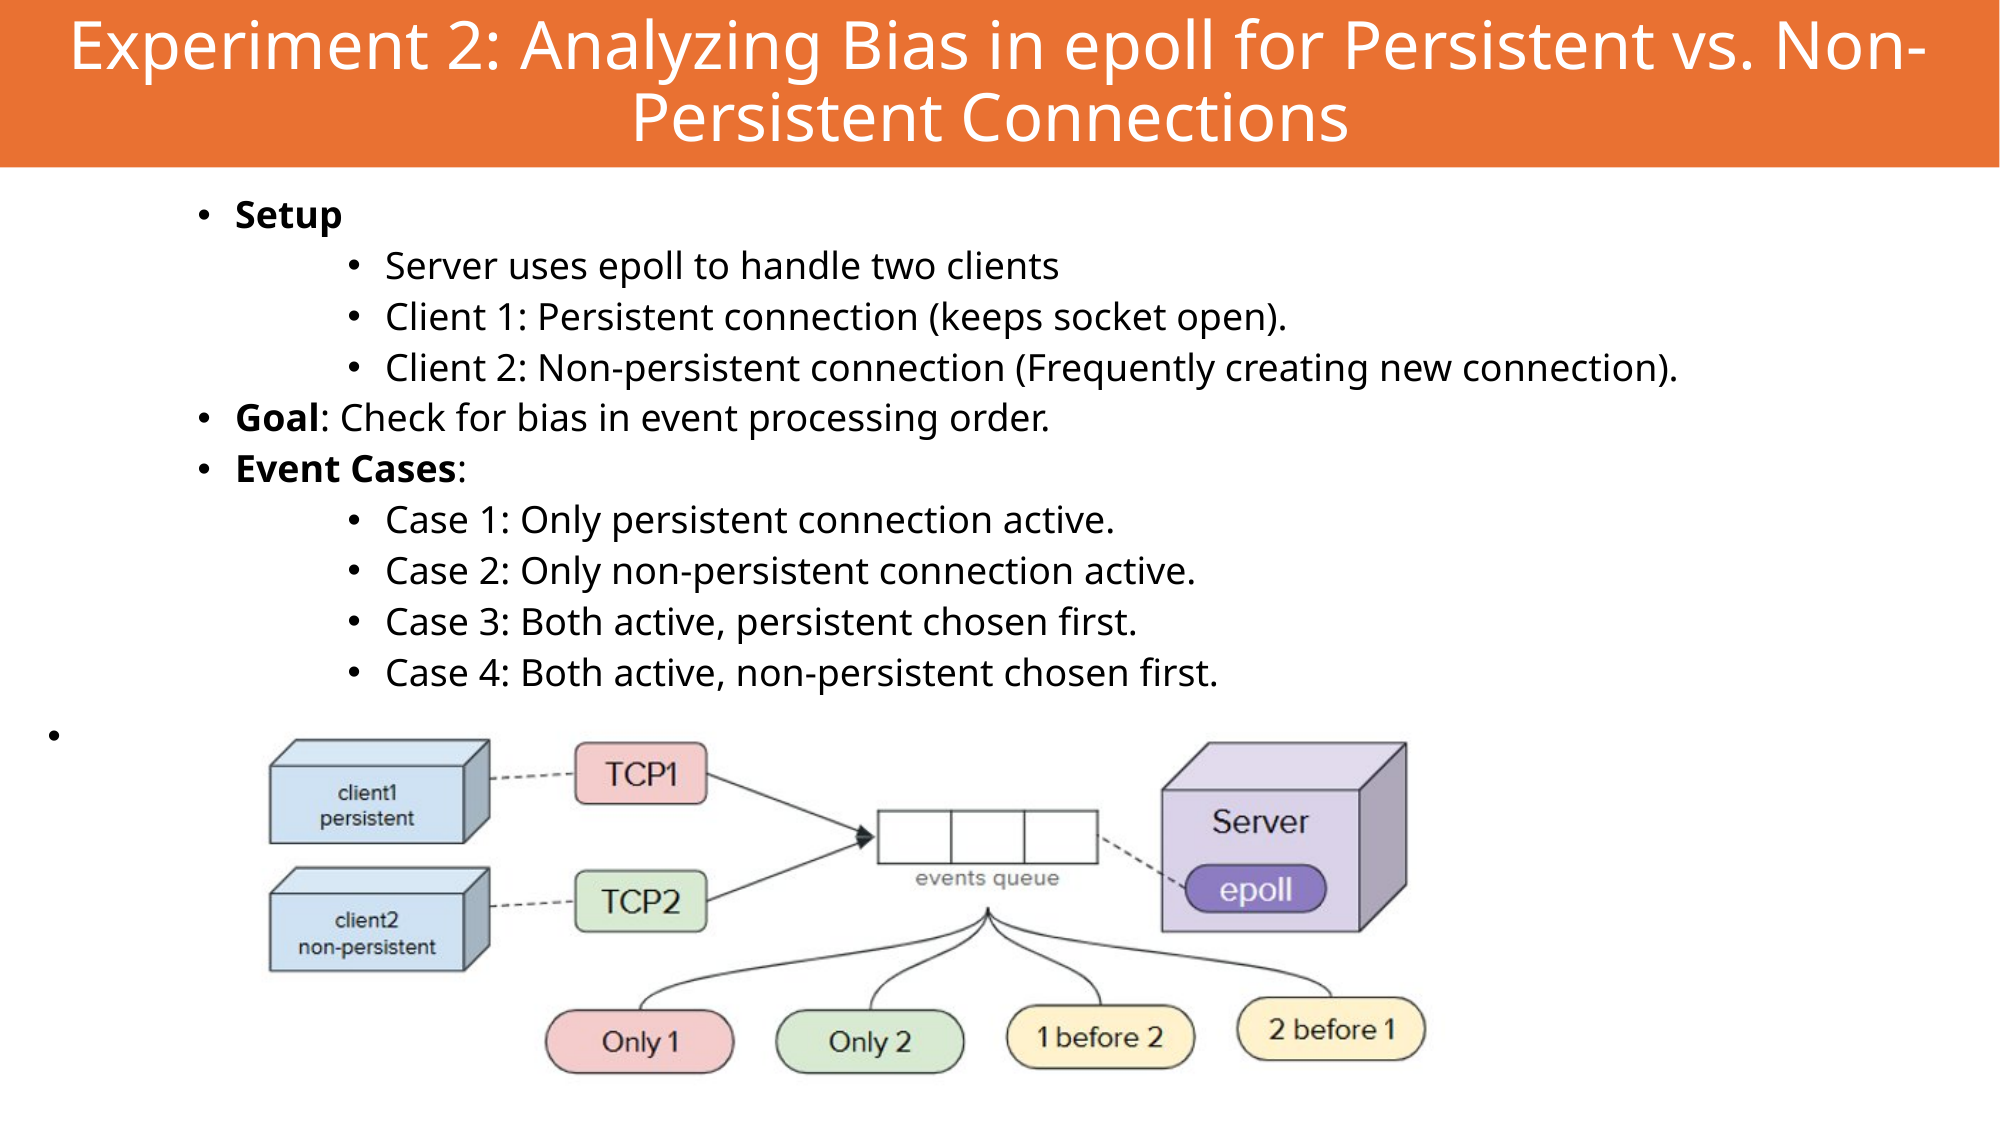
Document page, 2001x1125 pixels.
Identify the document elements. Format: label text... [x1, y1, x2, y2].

list Setup Server uses epoll to handle two clients Client 1: Persistent connection (keeps socket open). Client 2: Non-persistent connection (Frequently creating new connection). Goal: Check for bias in event processing order. Event Cases: Case 1: Only persistent connection active. Case 2: Only non-persistent connection active. Case 3: Both active, persistent chosen first. Case 4: Both active, non-persistent chosen first. [32, 188, 1896, 955]
picture [239, 709, 1448, 1088]
title Experiment 2: Analyzing Bias in epoll for Persistent vs. Non-Persistent Connections [0, 0, 2000, 168]
